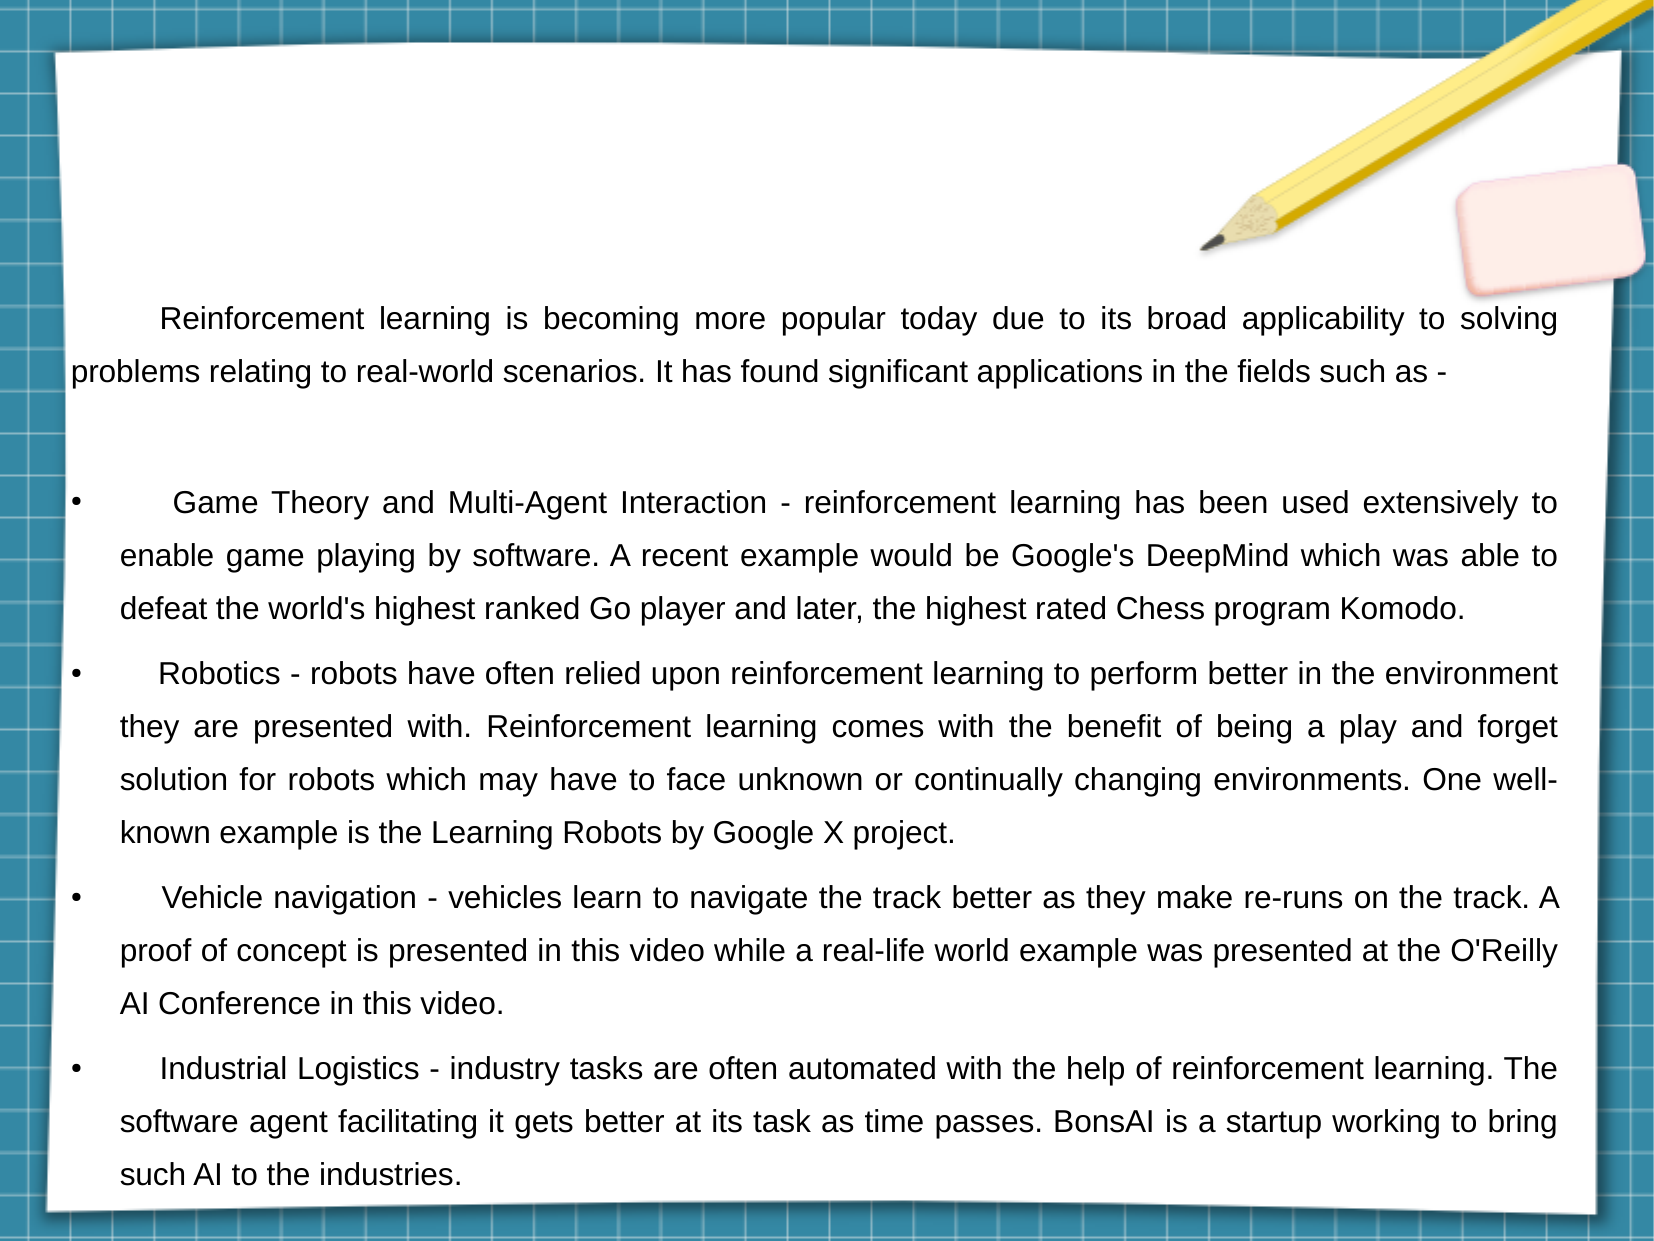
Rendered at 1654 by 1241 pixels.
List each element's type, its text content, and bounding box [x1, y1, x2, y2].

list Reinforcement learning is becoming more popular today due to its broad applicability to solving problems relating to real-world scenarios. It has found significant applications in the fields such as - Game Theory and Multi-Agent Interaction - reinforcement learning has been used extensively to enable game playing by software. A recent example would be Google's DeepMind which was able to defeat the world's highest ranked Go player and later, the highest rated Chess program Komodo. Robotics - robots have often relied upon reinforcement learning to perform better in the environment they are presented with. Reinforcement learning comes with the benefit of being a play and forget solution for robots which may have to face unknown or continually changing environments. One well-known example is the Learning Robots by Google X project. Vehicle navigation - vehicles learn to navigate the track better as they make re-runs on the track. A proof of concept is presented in this video while a real-life world example was presented at the O'Reilly AI Conference in this video. Industrial Logistics - industry tasks are often automated with the help of reinforcement learning. The software agent facilitating it gets better at its task as time passes. BonsAI is a startup working to bring such AI to the industries. [70, 283, 1559, 1193]
picture [0, 0, 1654, 1241]
